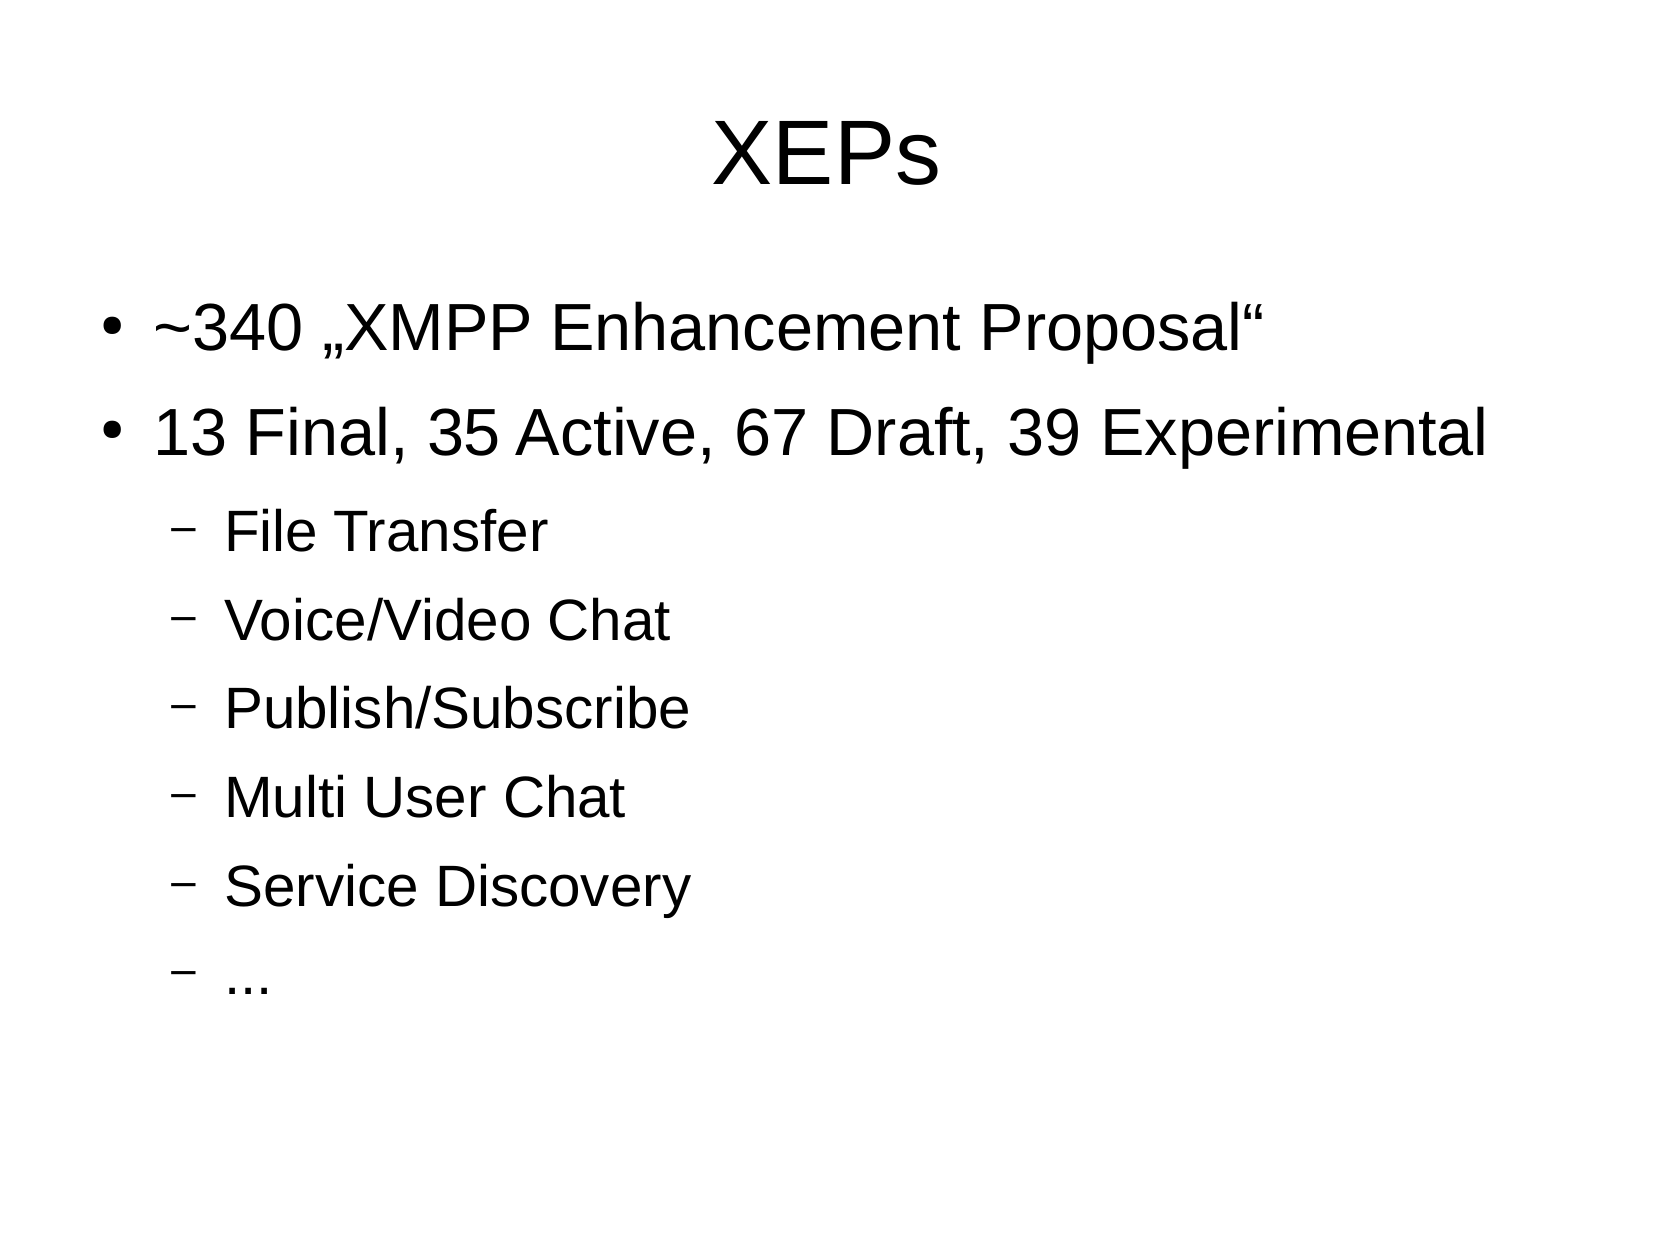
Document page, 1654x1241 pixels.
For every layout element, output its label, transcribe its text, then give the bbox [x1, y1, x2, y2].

title XEPs [82, 49, 1571, 257]
list ~340 „XMPP Enhancement Proposal“ 13 Final, 35 Active, 67 Draft, 39 Experimental File Transfer Voice/Video Chat Publish/Subscribe Multi User Chat Service Discovery ... [82, 290, 1571, 1010]
